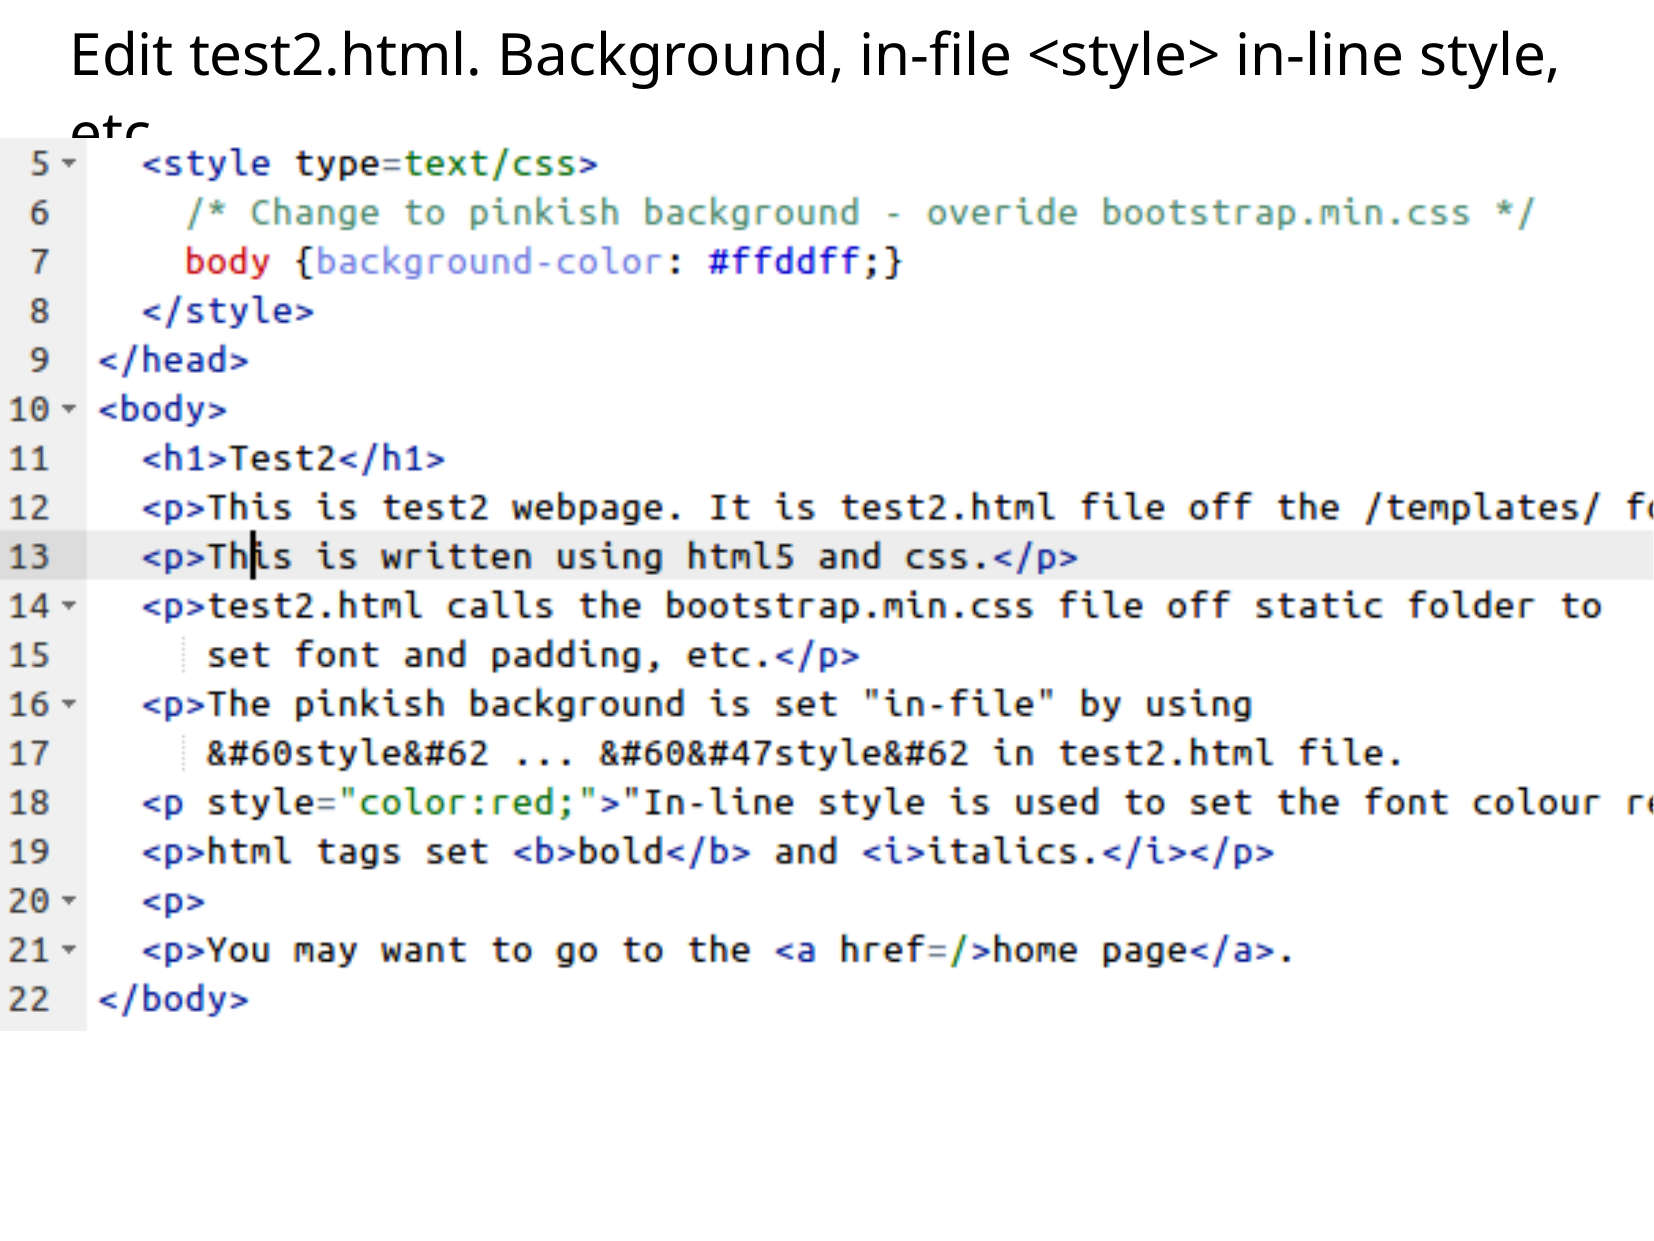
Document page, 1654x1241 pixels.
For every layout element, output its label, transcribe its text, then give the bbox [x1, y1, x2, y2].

picture [0, 138, 1654, 1031]
text_box Edit test2.html. Background, in-file <style> in-line style, etc... [69, 28, 1629, 138]
